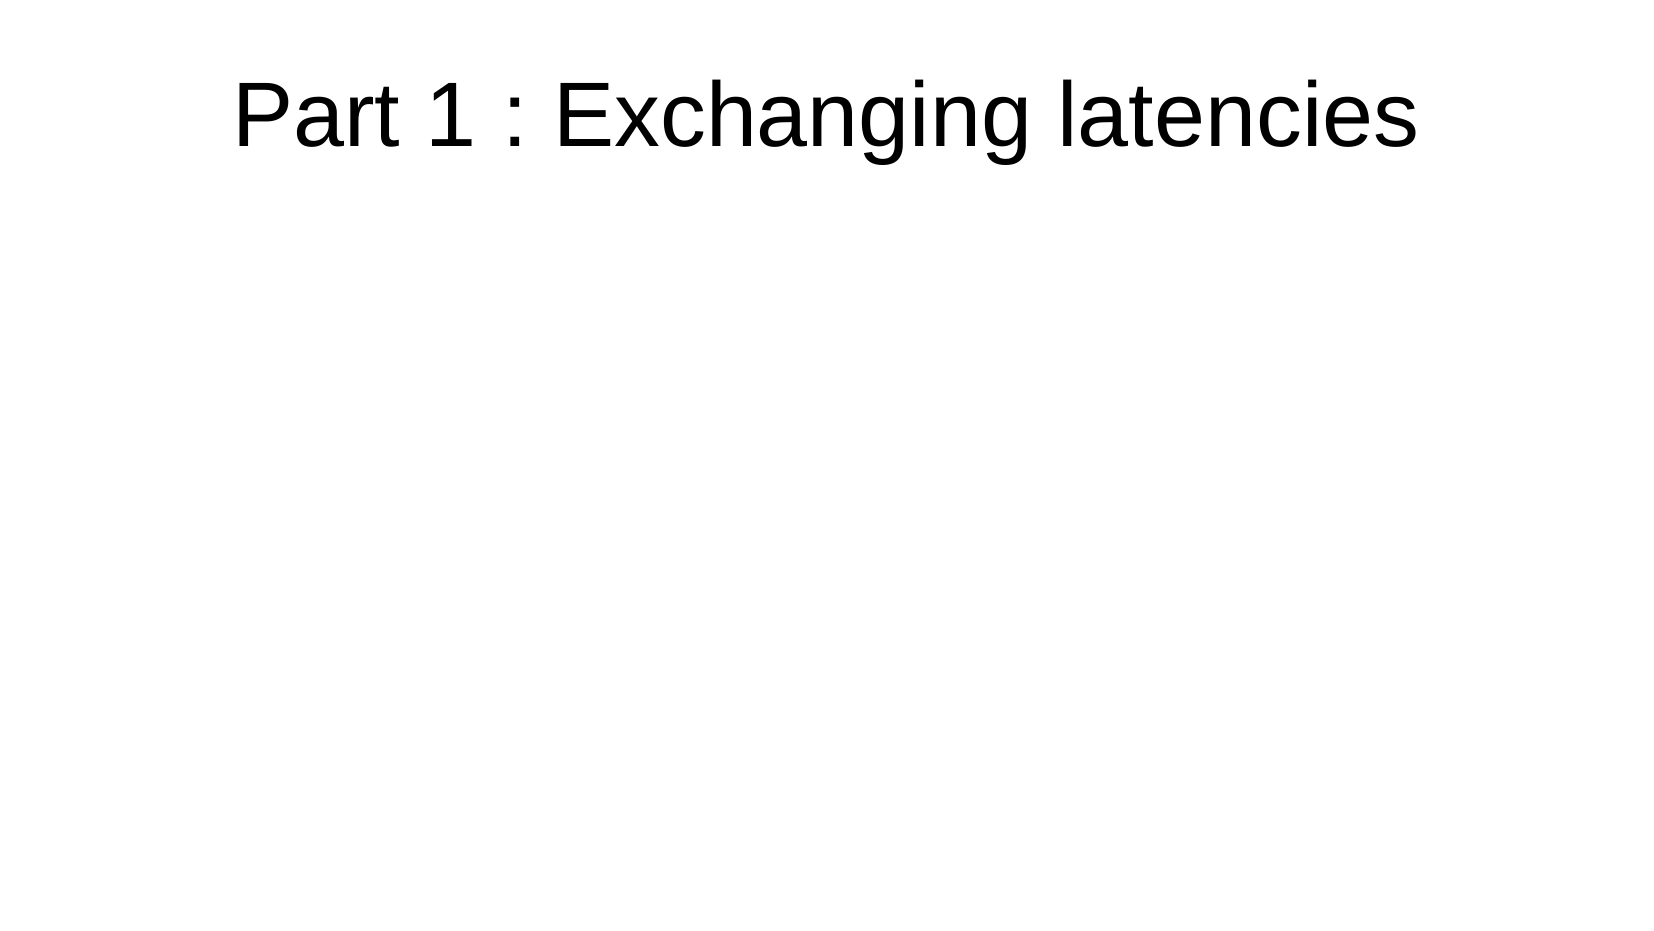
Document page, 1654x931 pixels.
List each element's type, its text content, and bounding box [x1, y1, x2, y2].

title Part 1 : Exchanging latencies [82, 37, 1571, 193]
